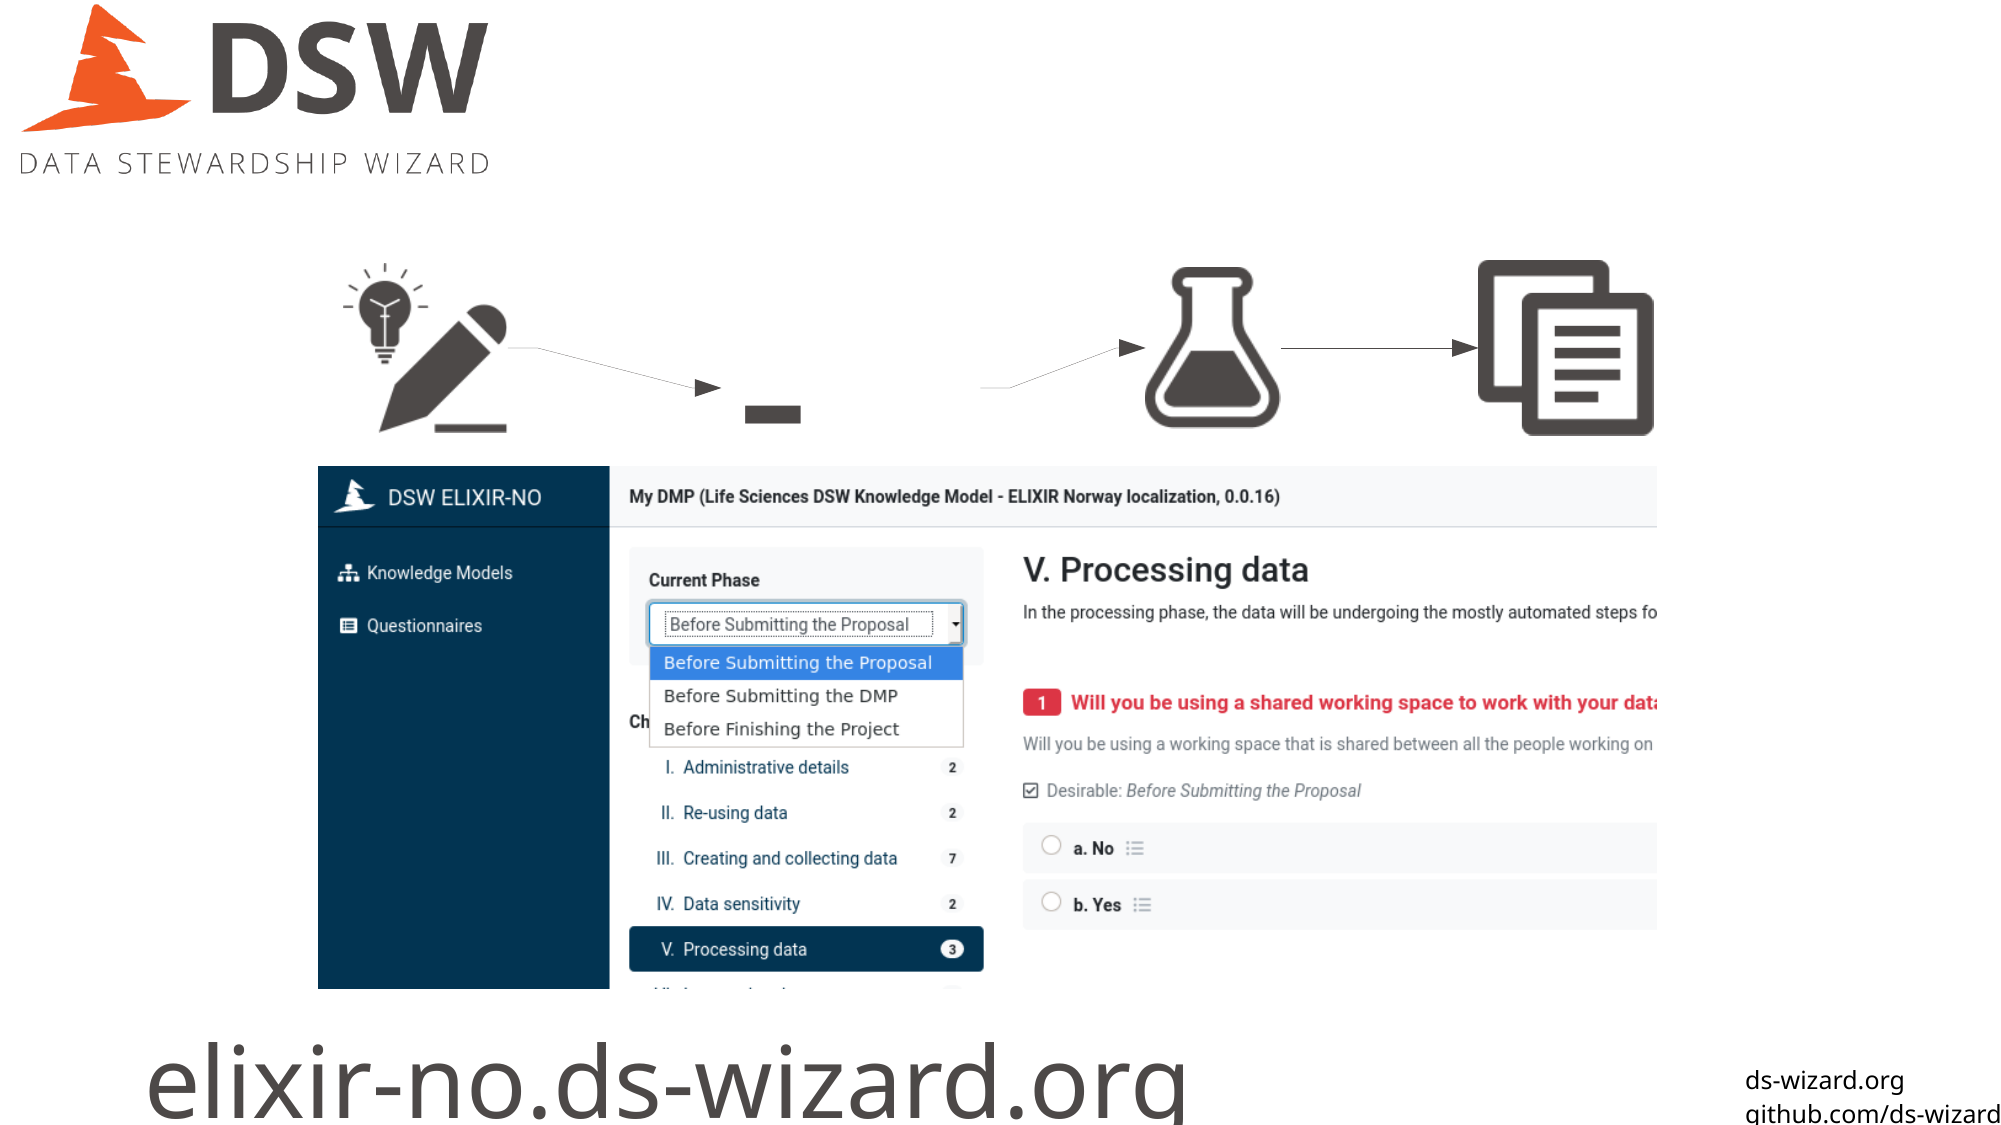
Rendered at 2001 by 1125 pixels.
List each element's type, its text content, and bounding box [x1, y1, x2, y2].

picture [343, 263, 508, 433]
text_box ds-wizard.org github.com/ds-wizard [1730, 1021, 1997, 1125]
picture [318, 466, 1657, 989]
picture [0, 0, 562, 248]
picture [1145, 267, 1281, 429]
text_box elixir-no.ds-wizard.org [129, 1003, 1382, 1119]
picture [1478, 260, 1654, 436]
text_box - [721, 224, 981, 472]
